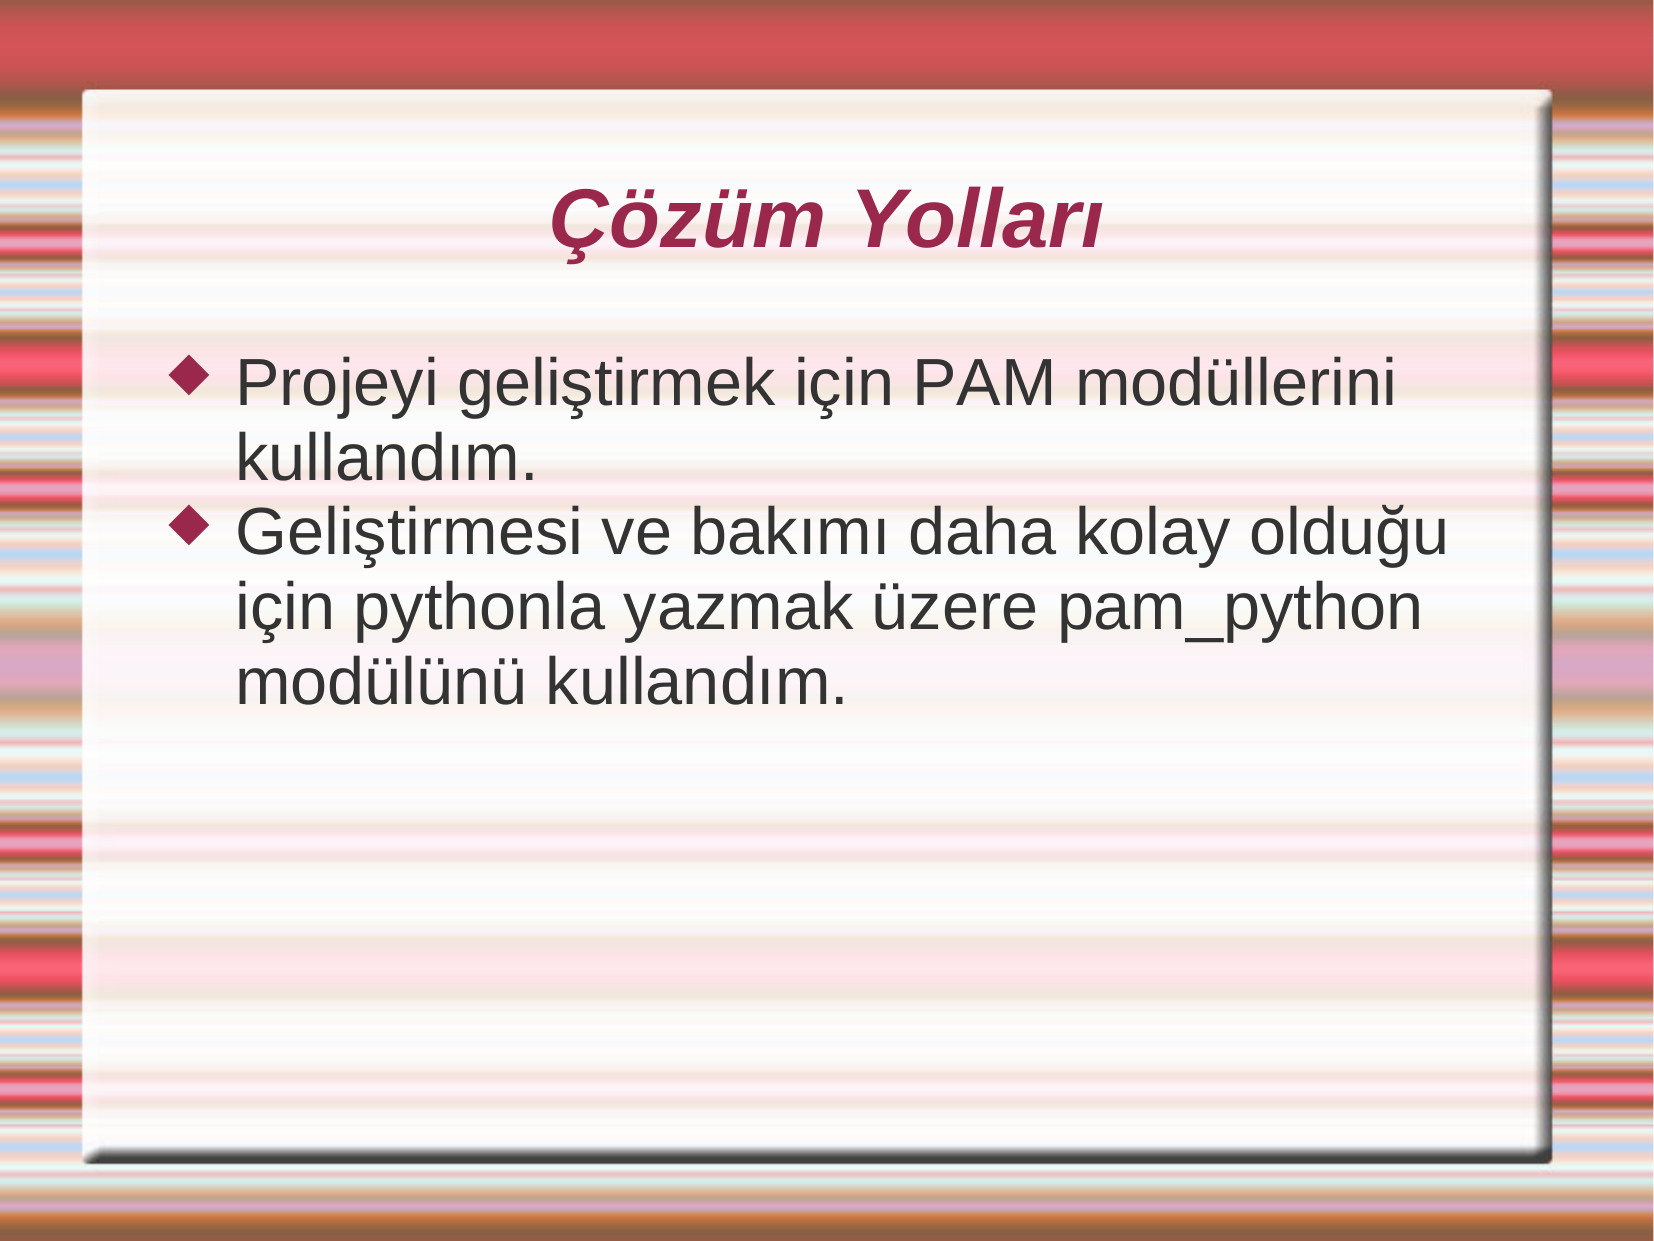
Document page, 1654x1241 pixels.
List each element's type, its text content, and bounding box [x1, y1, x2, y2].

picture [0, 0, 1654, 1241]
list Projeyi geliştirmek için PAM modüllerini kullandım. Geliştirmesi ve bakımı daha kolay olduğu için pythonla yazmak üzere pam_python modülünü kullandım. [152, 344, 1534, 1127]
title Çözüm Yolları [121, 114, 1534, 322]
